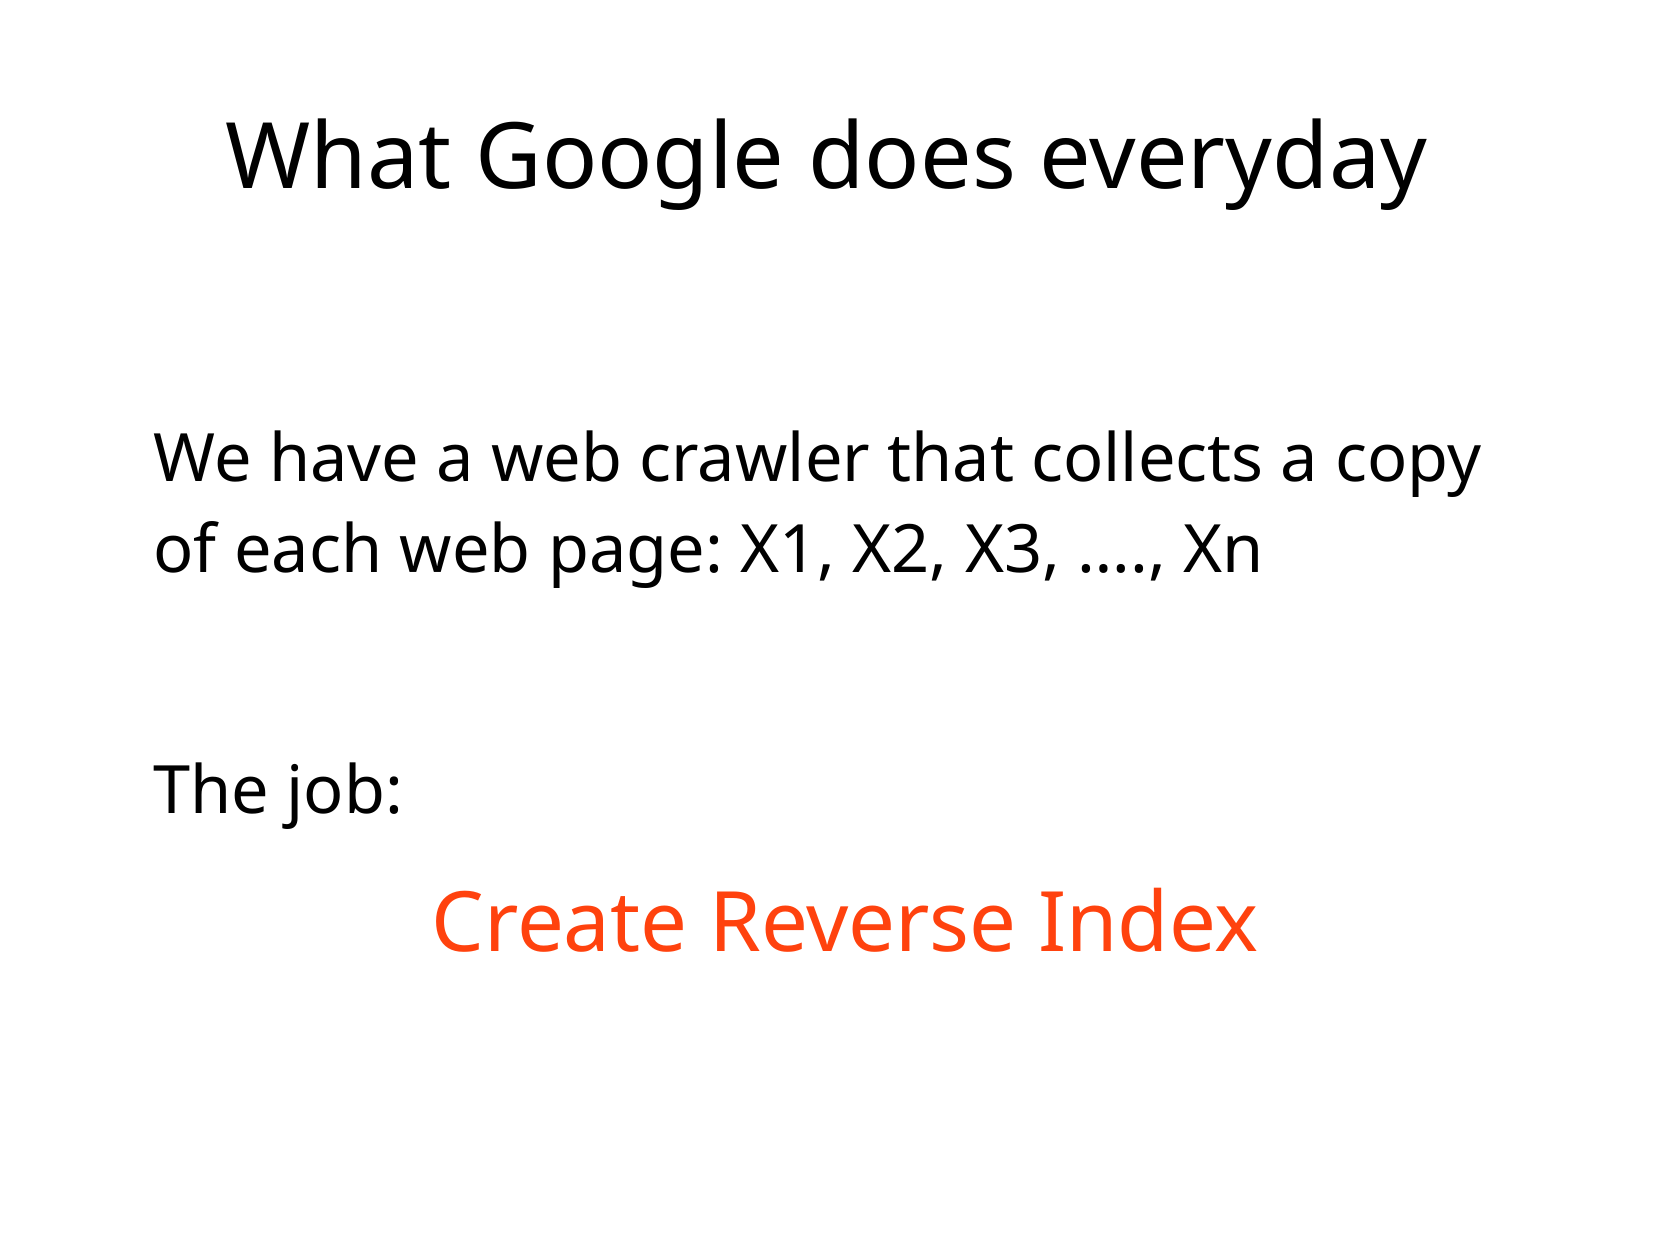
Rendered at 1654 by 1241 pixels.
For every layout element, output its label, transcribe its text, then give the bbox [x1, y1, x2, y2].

title What Google does everyday [82, 49, 1571, 257]
list We have a web crawler that collects a copy of each web page: X1, X2, X3, …., Xn The job: Create Reverse Index [82, 290, 1538, 1010]
